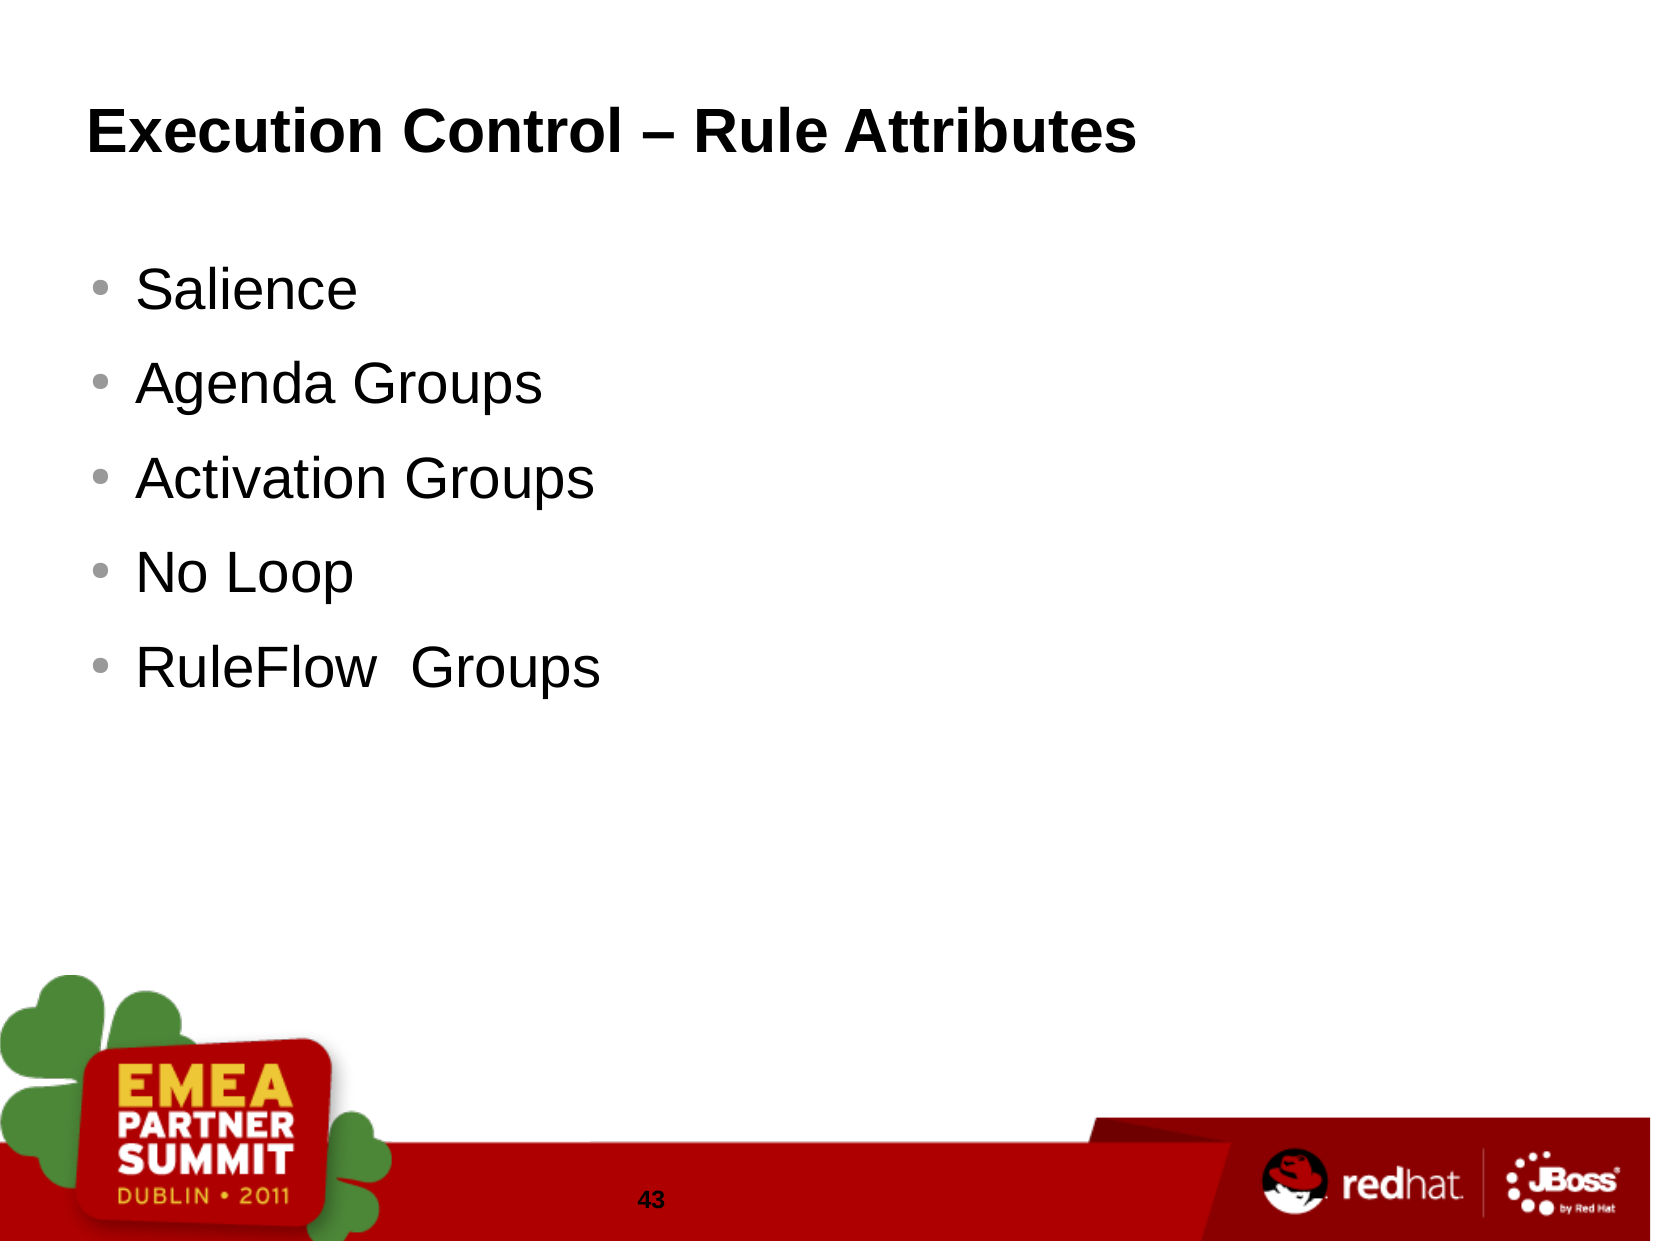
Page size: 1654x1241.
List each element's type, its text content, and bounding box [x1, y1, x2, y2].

title Execution Control – Rule Attributes [86, 37, 1576, 226]
picture [0, 975, 1651, 1241]
list Salience Agenda Groups Activation Groups No Loop RuleFlow Groups [75, 256, 1564, 1051]
